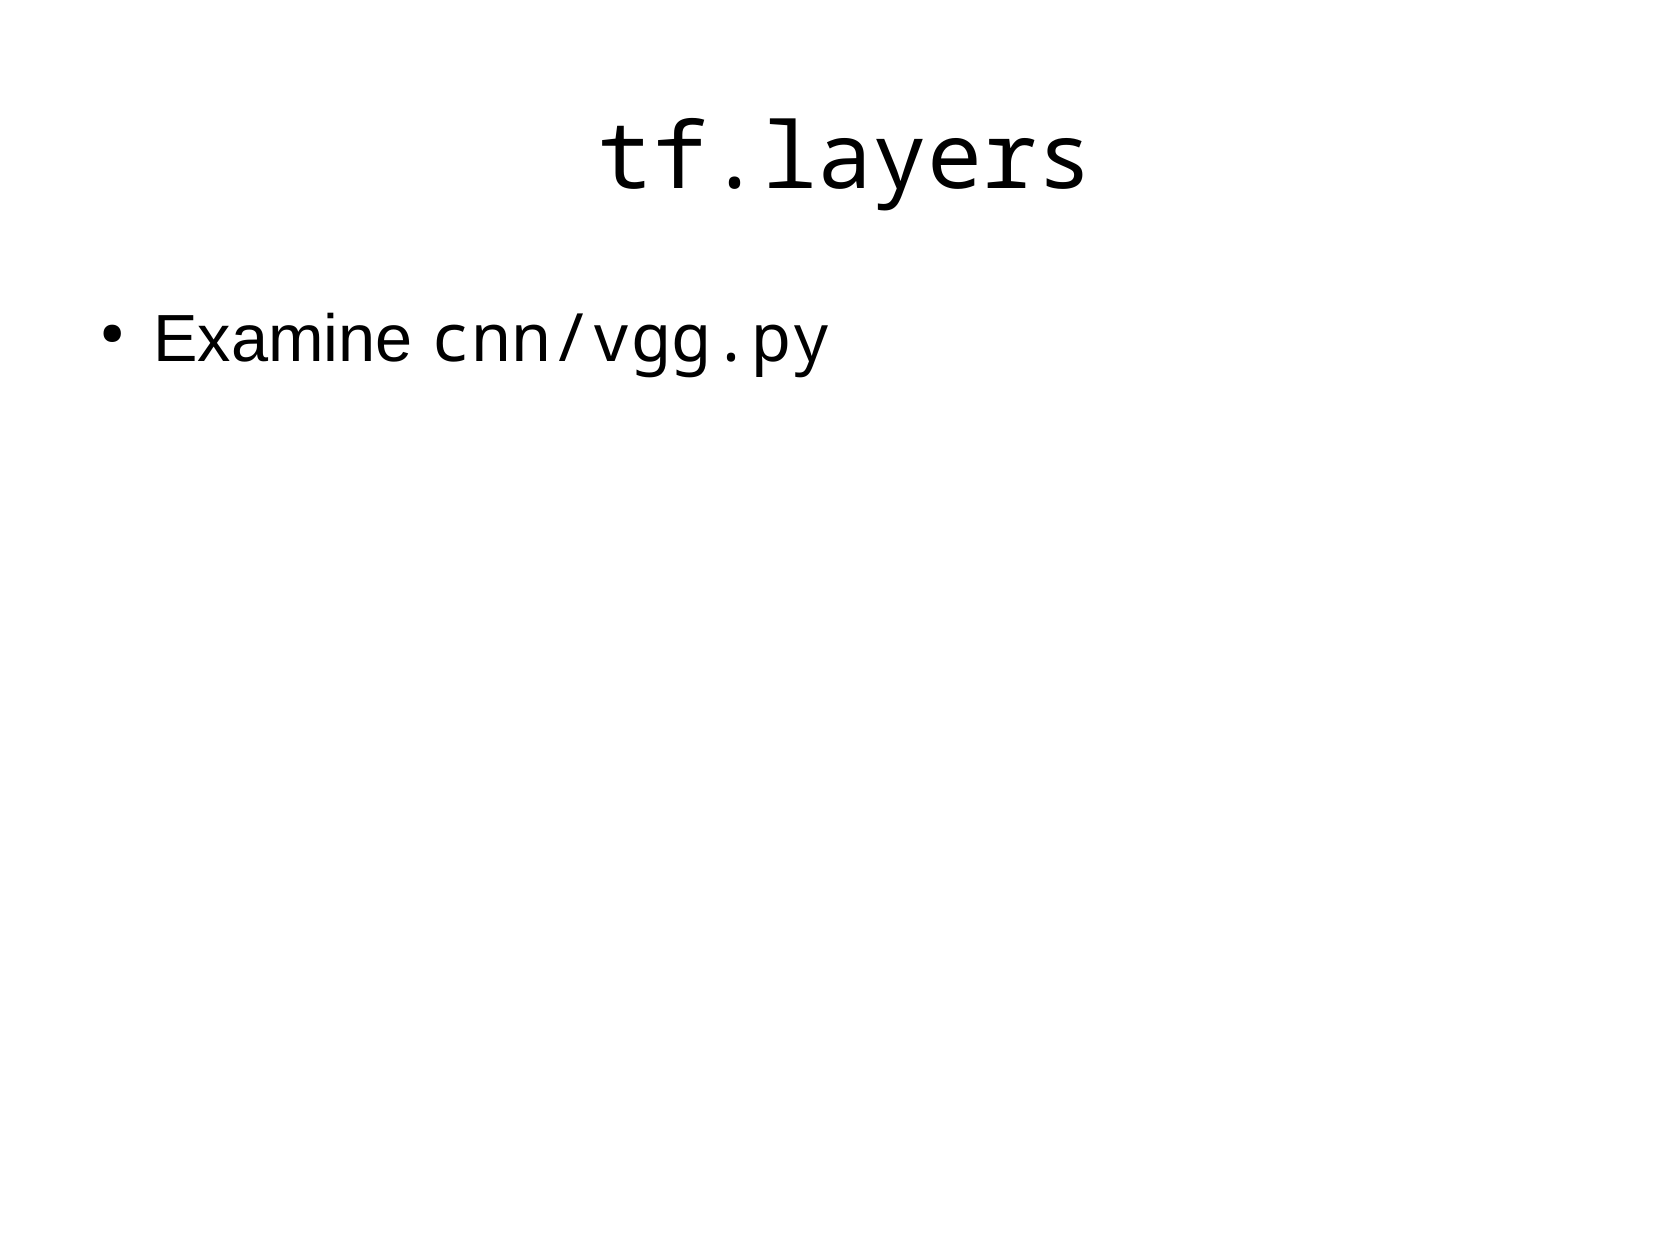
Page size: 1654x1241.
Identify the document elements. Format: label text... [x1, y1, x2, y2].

list Examine cnn/vgg.py [82, 290, 1571, 1010]
title tf.layers [82, 49, 1571, 257]
